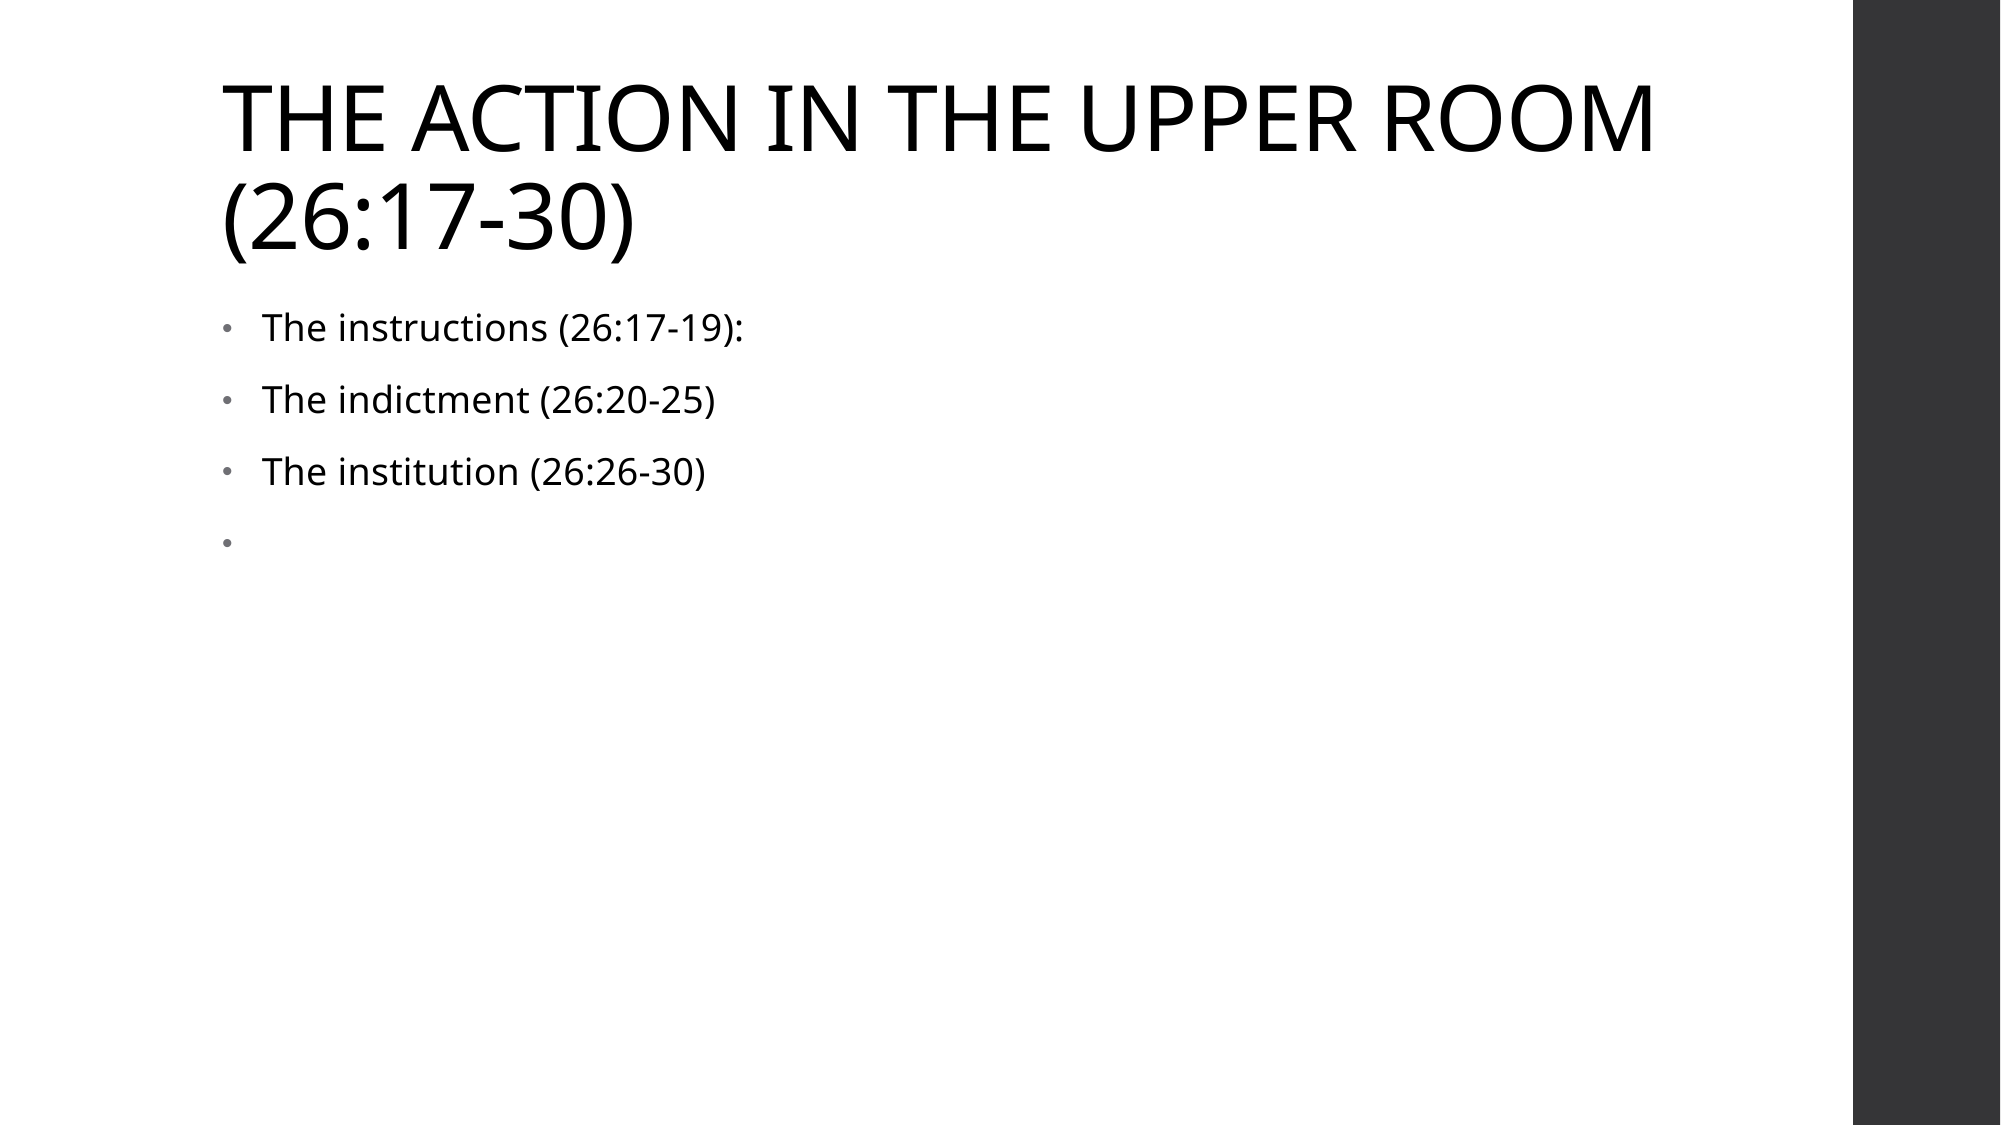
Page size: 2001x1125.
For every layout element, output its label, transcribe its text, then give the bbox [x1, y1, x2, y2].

title THE ACTION IN THE UPPER ROOM (26:17-30) [206, 60, 1797, 278]
list The instructions (26:17-19): The indictment (26:20-25) The institution (26:26-30) [206, 299, 1617, 1014]
